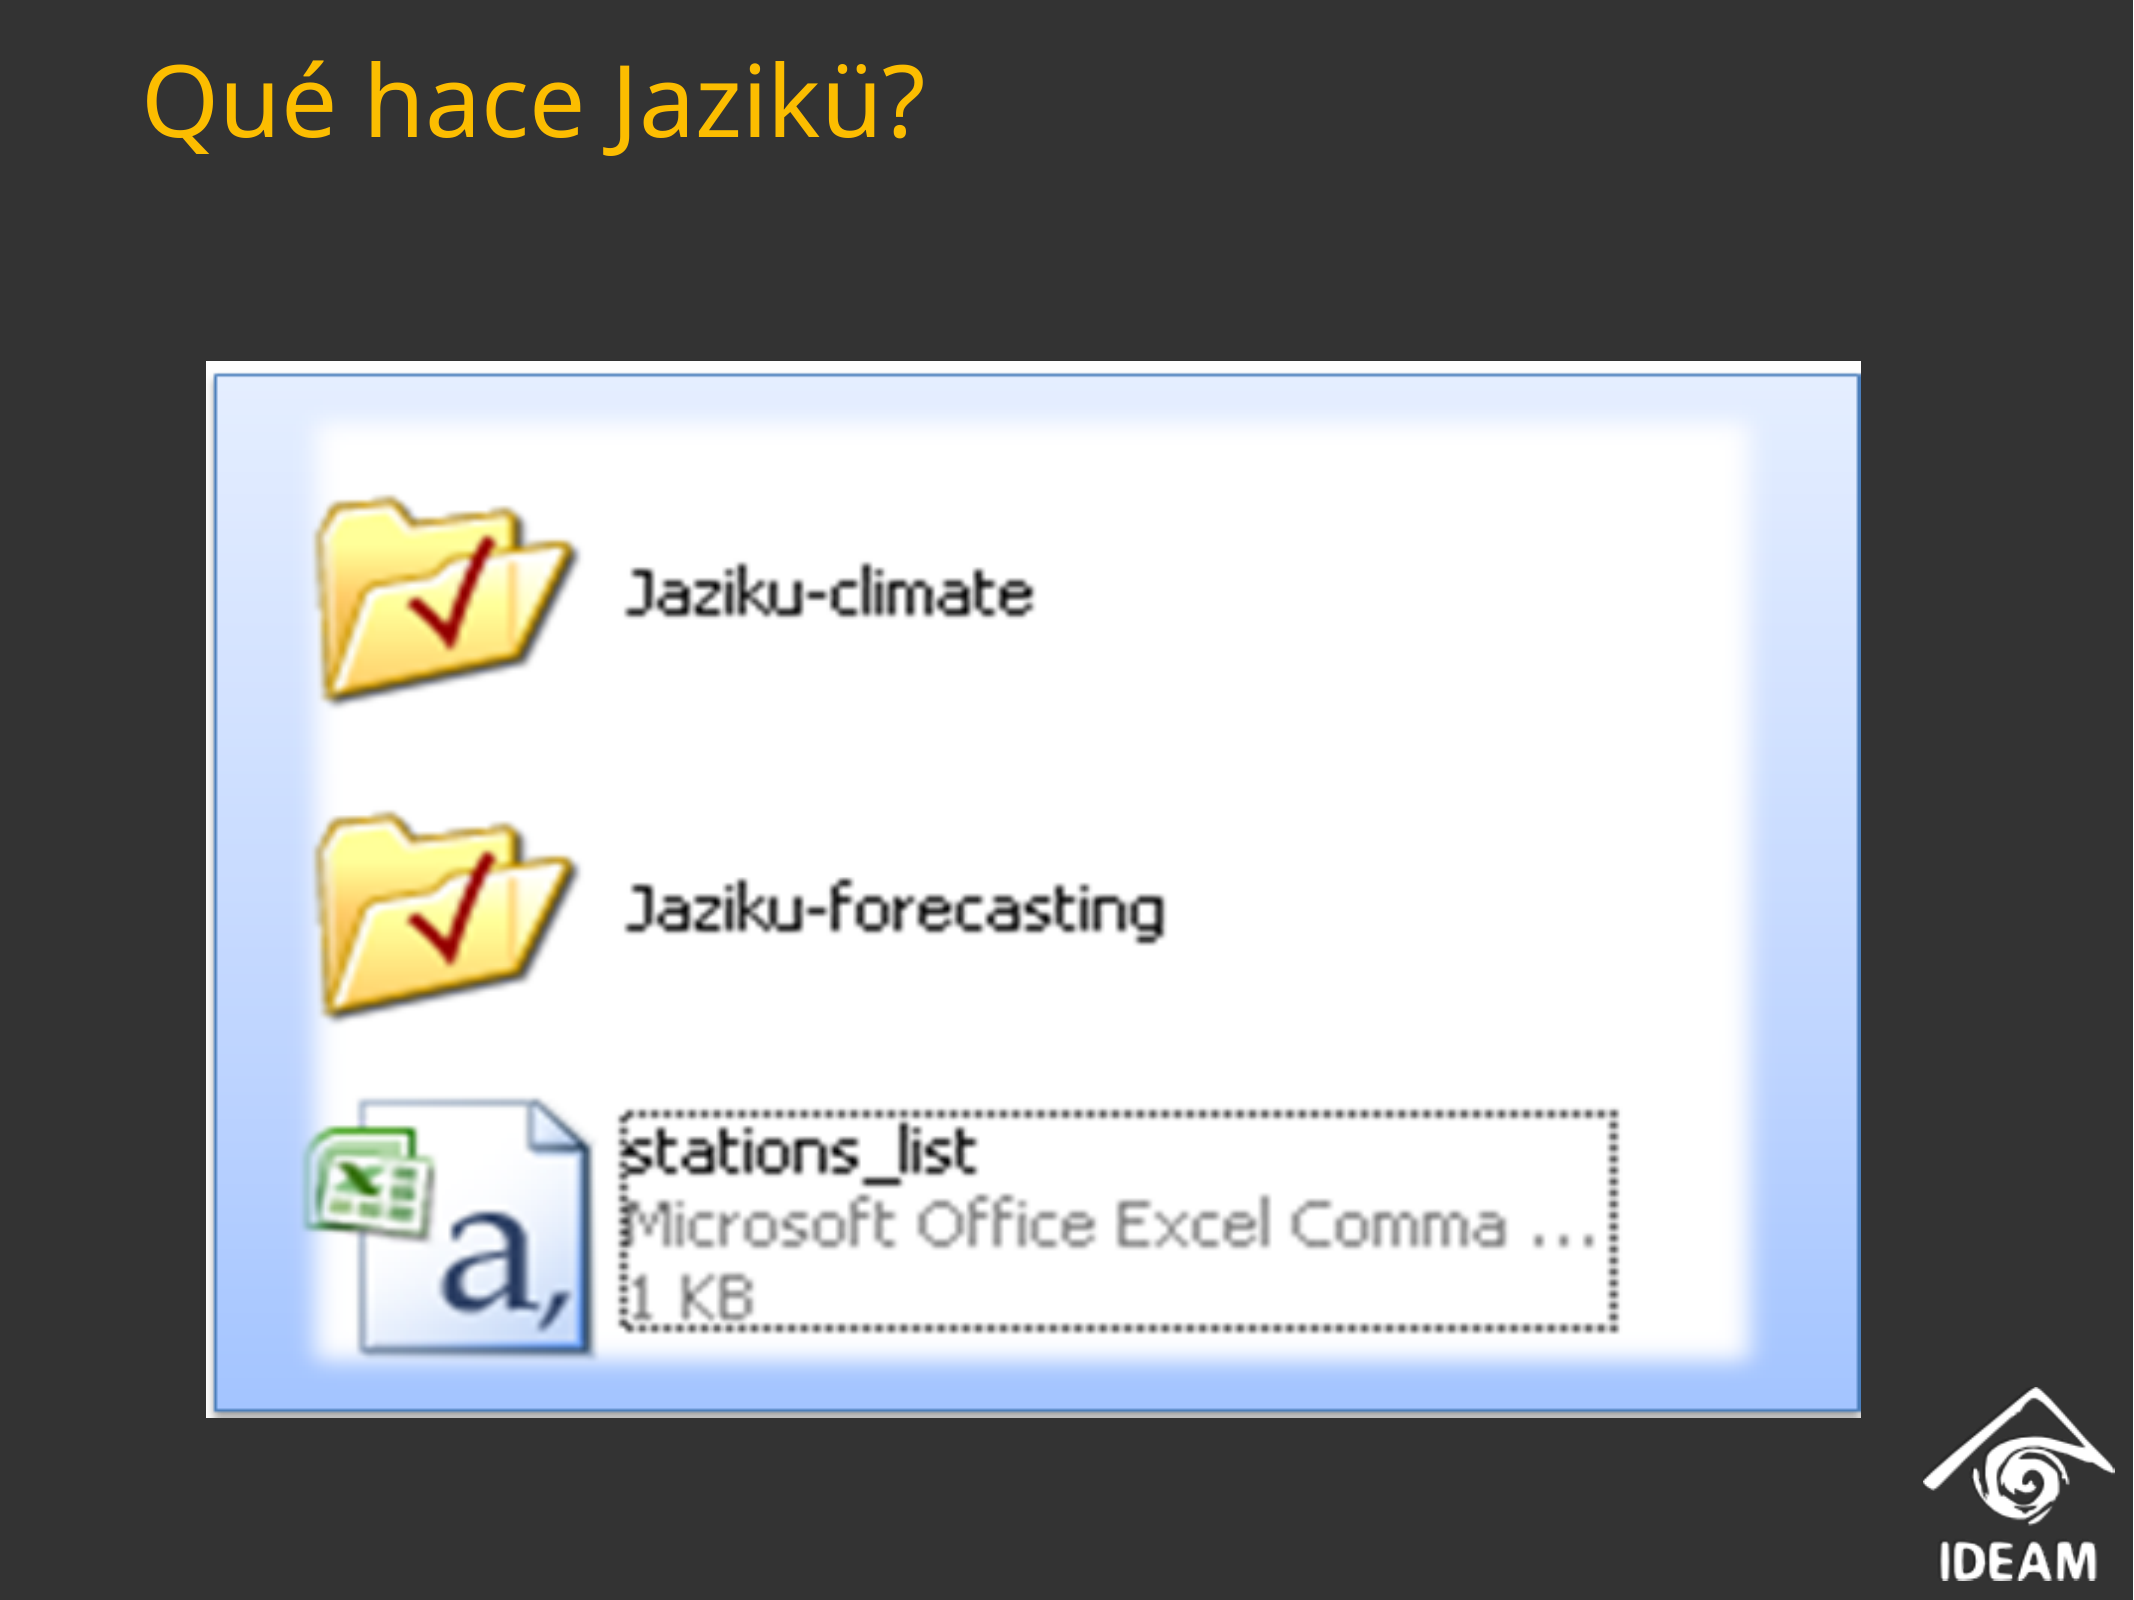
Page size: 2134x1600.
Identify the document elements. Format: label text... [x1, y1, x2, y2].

picture [1923, 1387, 2115, 1581]
picture [206, 361, 1861, 1418]
text_box Qué hace Jazikü? [141, 29, 1920, 166]
